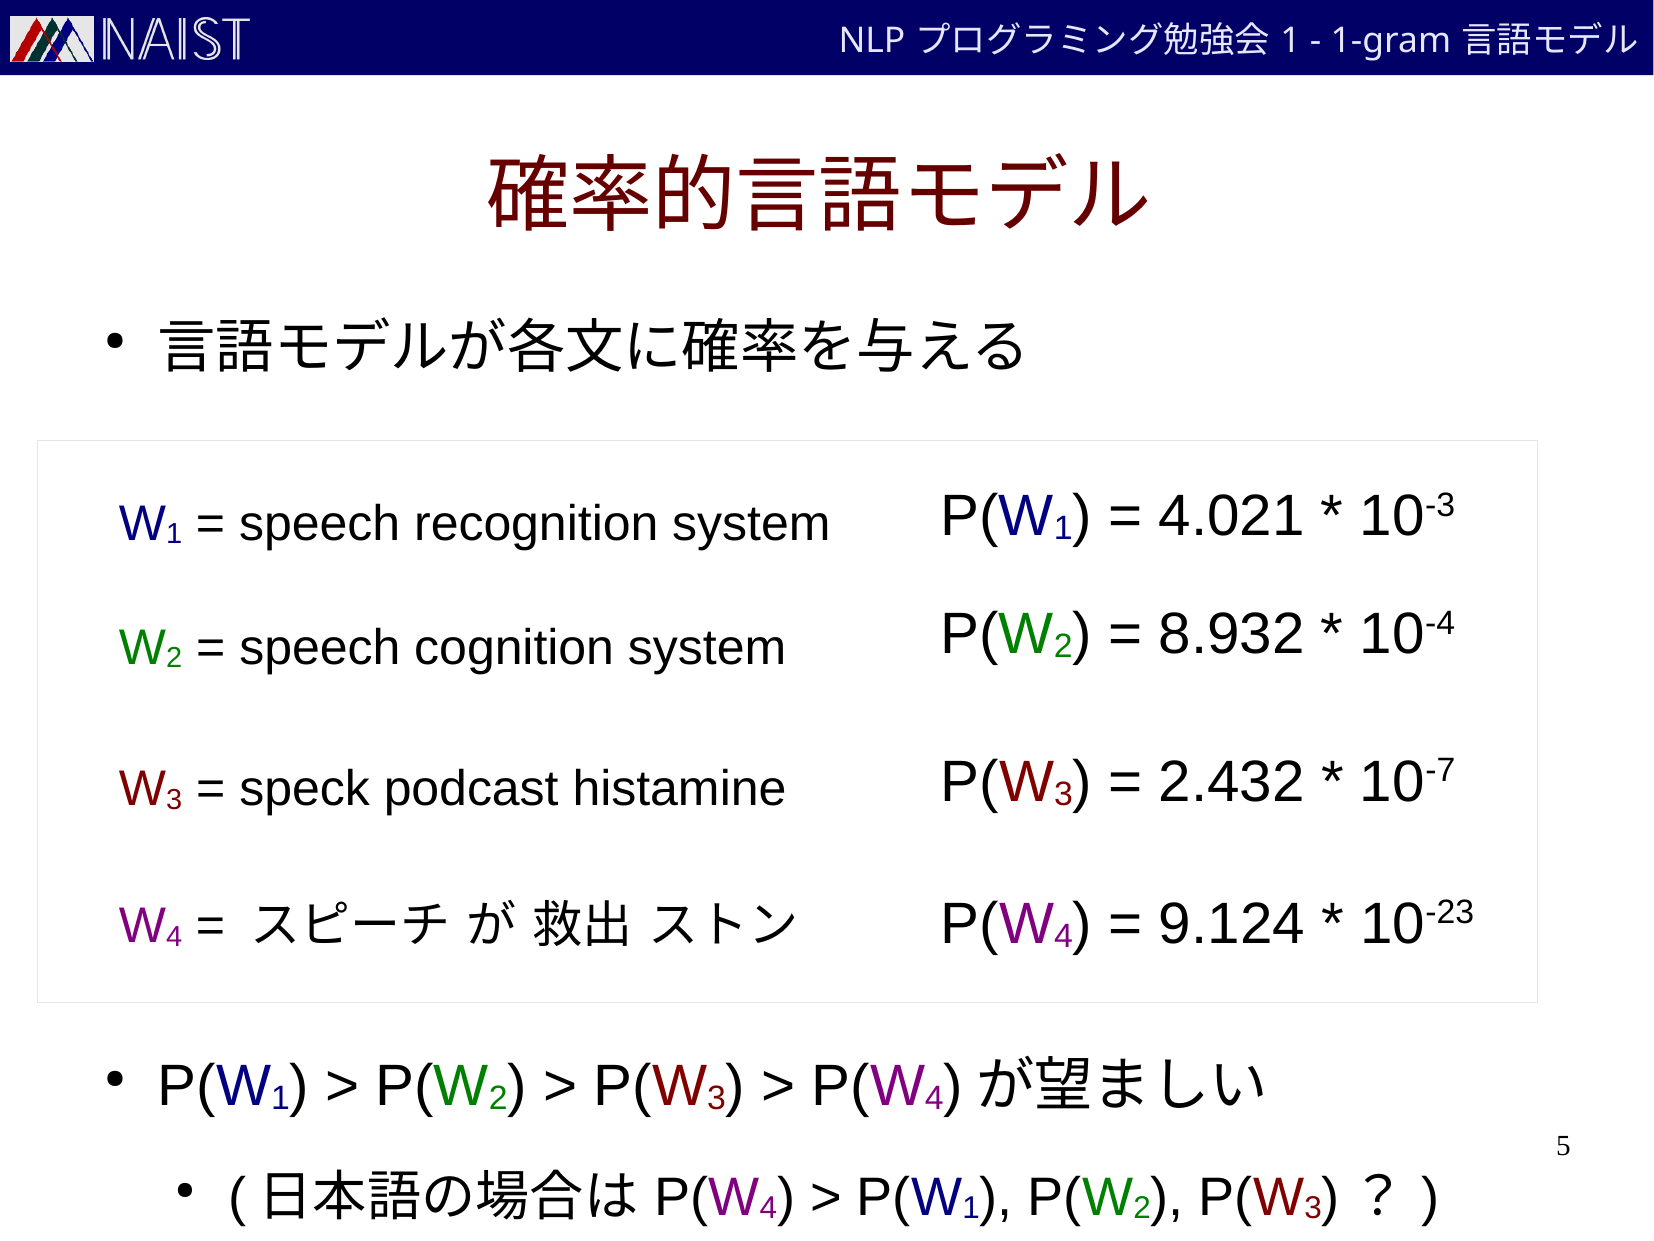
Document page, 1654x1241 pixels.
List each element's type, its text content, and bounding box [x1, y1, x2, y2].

text_box W4 = スピーチ が 救出 ストン [103, 889, 814, 978]
picture [10, 16, 94, 62]
picture [102, 17, 251, 60]
text_box P(W1) = 4.021 * 10-3 [925, 475, 1471, 578]
text_box W1 = speech recognition system [103, 487, 847, 575]
text_box P(W2) = 8.932 * 10-4 [926, 593, 1471, 696]
text_box P(W3) = 2.432 * 10-7 [926, 741, 1471, 843]
list 言語モデルが各文に確率を与える [86, 300, 1576, 376]
text_box W3 = speck podcast histamine [103, 753, 802, 841]
title 確率的言語モデル [75, 92, 1564, 285]
text_box P(W4) = 9.124 * 10-23 [926, 883, 1490, 985]
list P(W1) > P(W2) > P(W3) > P(W4)が望ましい (日本語の場合はP(W4) > P(W1), P(W2), P(W3)？) [86, 1038, 1576, 1231]
text_box W2 = speech cognition system [103, 611, 802, 699]
